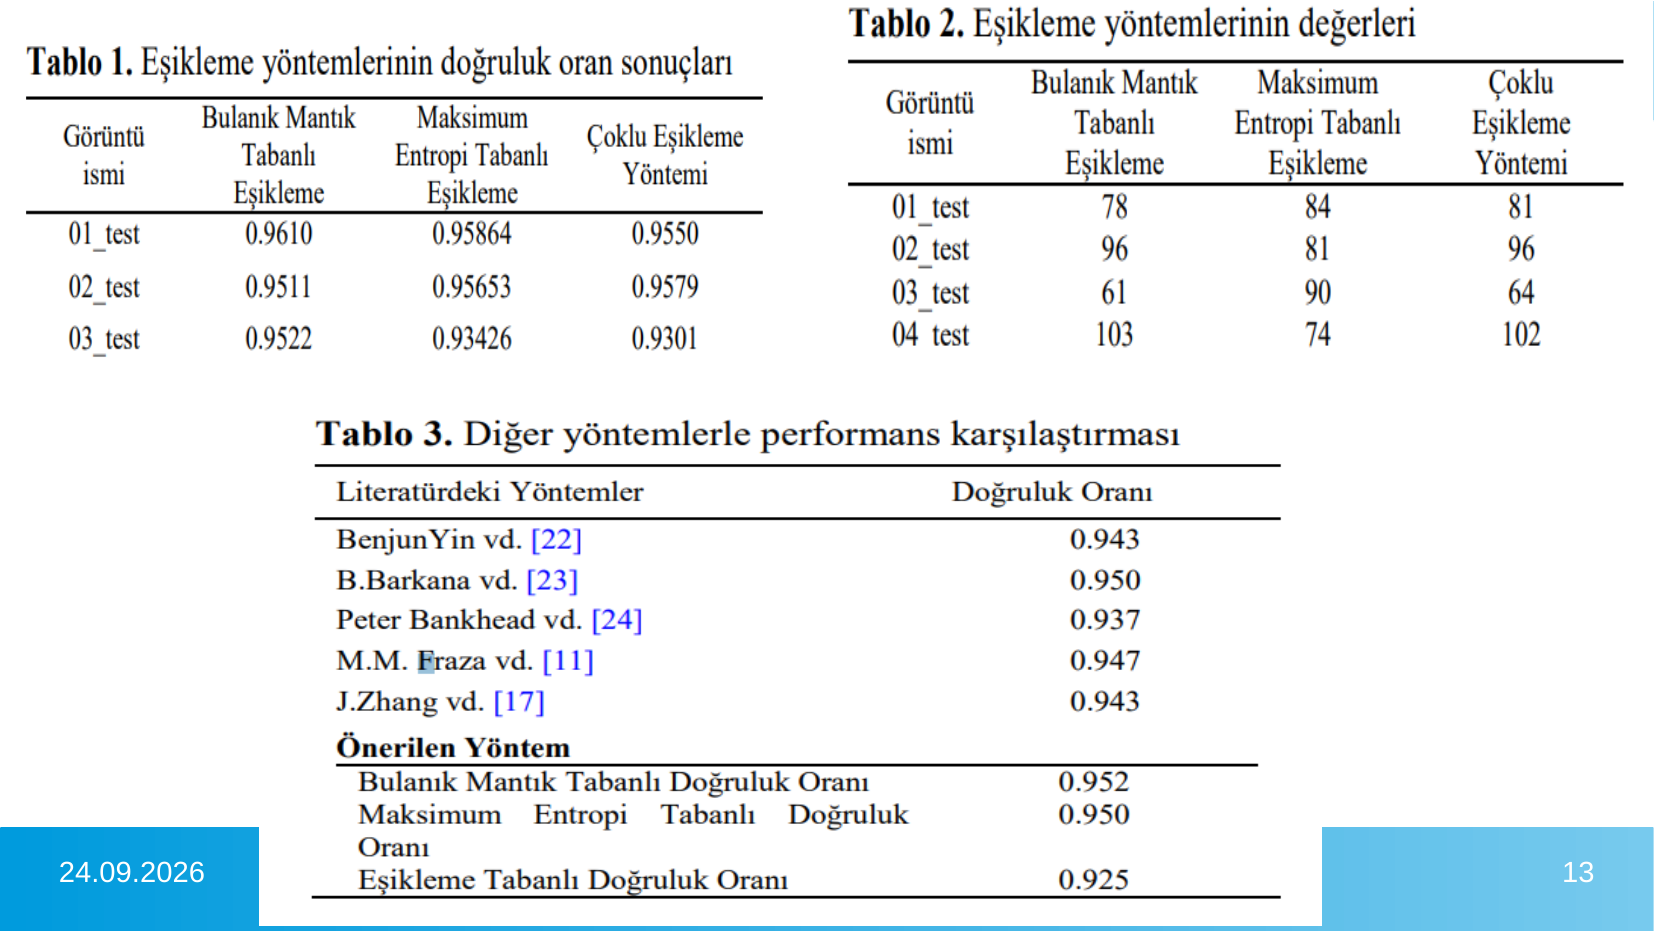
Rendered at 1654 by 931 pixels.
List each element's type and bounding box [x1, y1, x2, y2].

picture [259, 384, 1322, 926]
picture [0, 0, 1654, 368]
